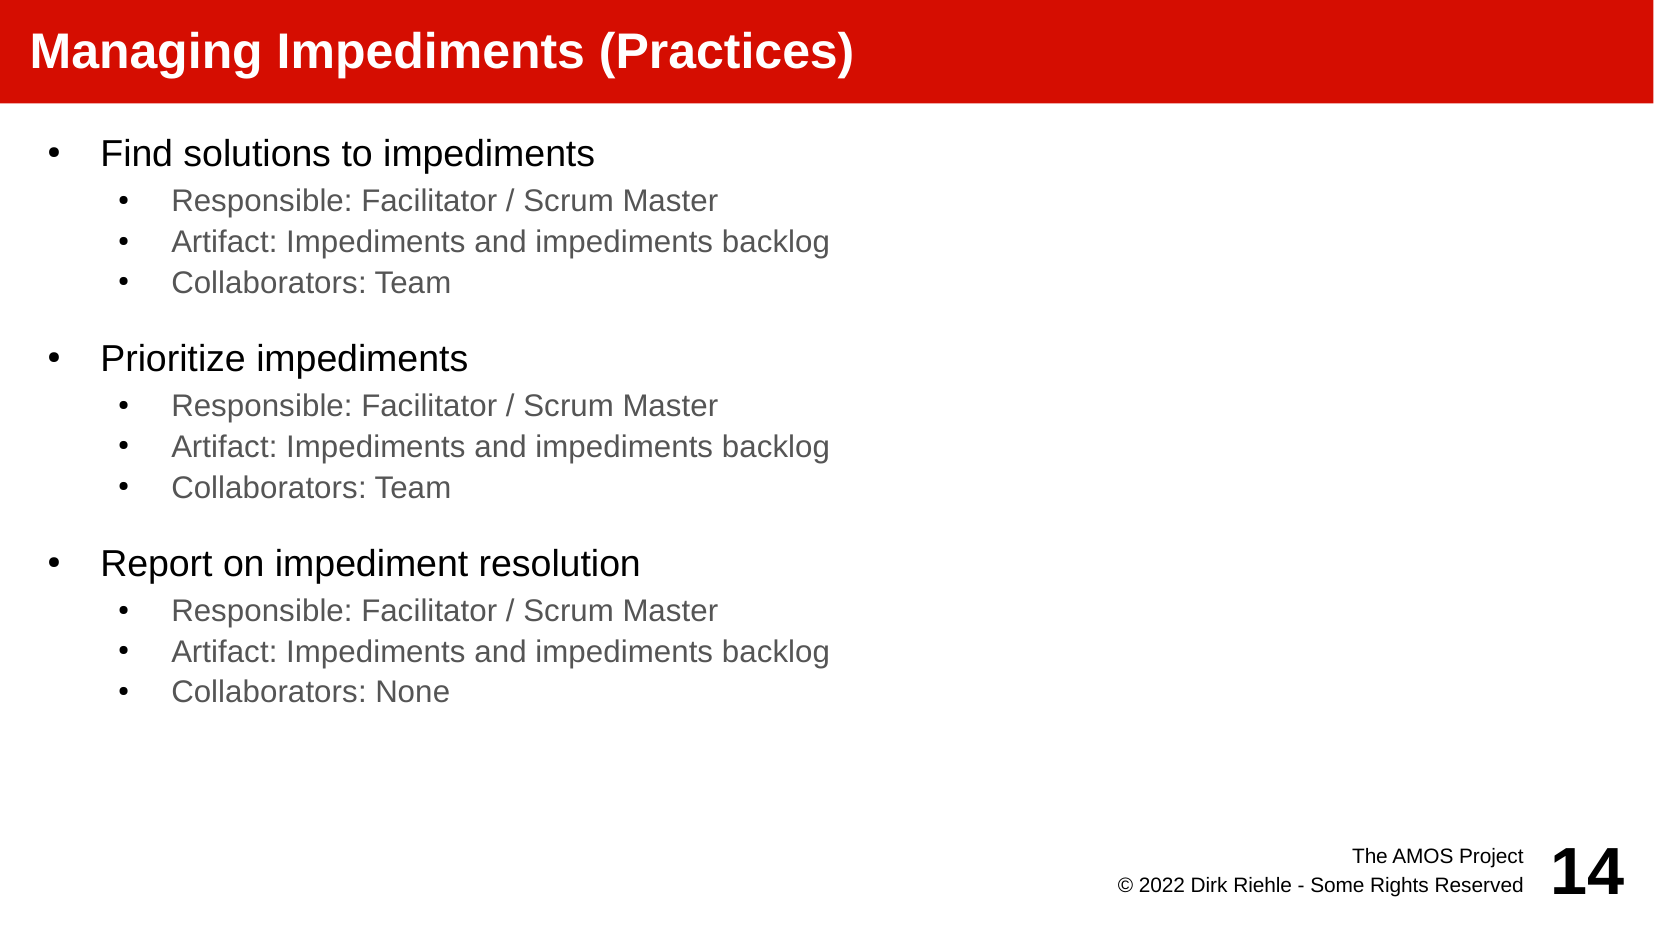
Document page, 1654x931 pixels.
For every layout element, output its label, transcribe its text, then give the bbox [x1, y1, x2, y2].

list Find solutions to impediments Responsible: Facilitator / Scrum Master Artifact: Impediments and impediments backlog Collaborators: Team Prioritize impediments Responsible: Facilitator / Scrum Master Artifact: Impediments and impediments backlog Collaborators: Team Report on impediment resolution Responsible: Facilitator / Scrum Master Artifact: Impediments and impediments backlog Collaborators: None [29, 132, 1625, 813]
title Managing Impediments (Practices) [0, 0, 1654, 104]
